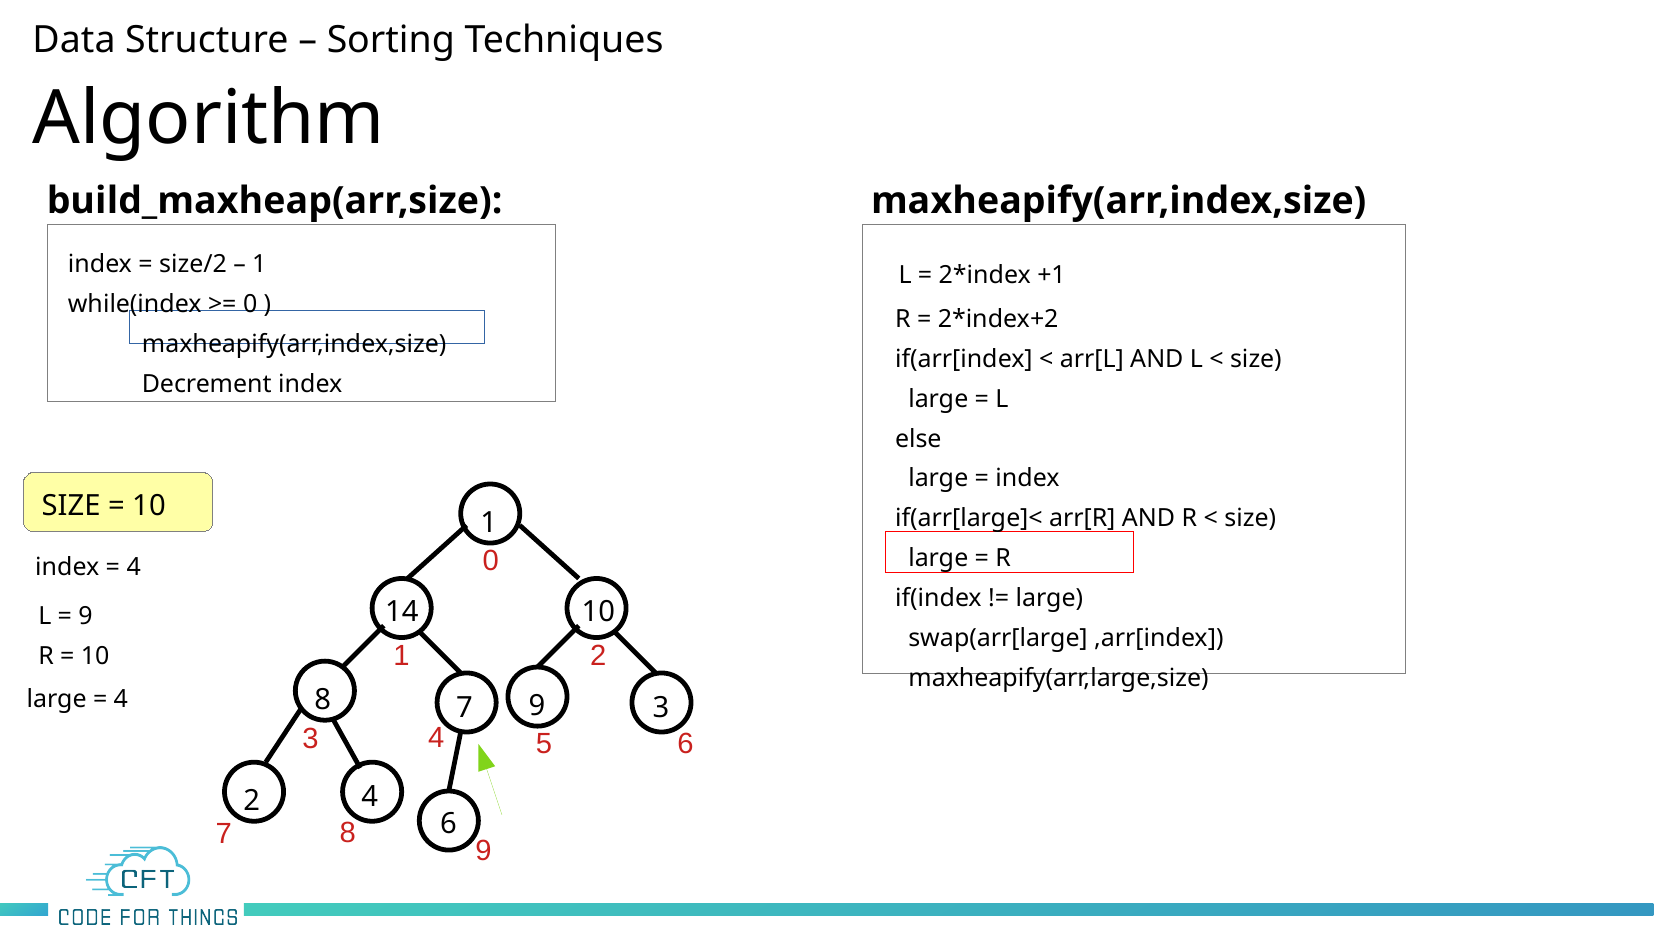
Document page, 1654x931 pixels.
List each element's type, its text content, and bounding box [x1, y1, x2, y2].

text_box 0 [467, 536, 514, 585]
text_box [468, 483, 512, 493]
text_box build_maxheap(arr,size): [32, 165, 650, 225]
text_box [395, 773, 402, 811]
title Data Structure – Sorting Techniques Algorithm [32, 12, 1184, 166]
text_box SIZE = 10 [26, 476, 207, 526]
text_box [515, 667, 560, 677]
text_box [437, 687, 441, 713]
text_box [387, 578, 416, 582]
text_box 1 [378, 631, 425, 680]
text_box [646, 728, 662, 733]
text_box 3 [287, 714, 293, 724]
text_box 9 [460, 826, 507, 875]
text_box index = 4 [0, 541, 186, 590]
text_box index = size/2 – 1 while(index >= 0 ) maxheapify(arr,index,size) Decrement index [53, 238, 508, 402]
text_box 7 [441, 678, 490, 728]
text_box R = 10 [0, 630, 189, 680]
text_box L = 9 [0, 590, 189, 630]
text_box 4 [413, 713, 460, 762]
text_box [490, 684, 497, 721]
text_box 10 [566, 582, 634, 632]
text_box 7 [200, 809, 247, 857]
text_box 8 [324, 808, 371, 857]
text_box 1 [458, 493, 525, 544]
text_box [862, 224, 1406, 674]
text_box [450, 672, 484, 678]
text_box [460, 728, 482, 733]
text_box [362, 762, 390, 768]
text_box maxheapify(arr,index,size) [856, 166, 1571, 225]
text_box [419, 803, 425, 838]
text_box [302, 661, 347, 671]
text_box 6 [662, 719, 709, 768]
text_box [507, 680, 513, 714]
text_box [342, 778, 346, 806]
text_box 6 [425, 795, 474, 845]
text_box 4 [346, 768, 395, 818]
text_box L = 2*index +1 R = 2*index+2 if(arr[index] < arr[L] AND L < size) large = L else large = index if(arr[large]< arr[R] AND R < size) large = R if(index != large) swap(arr[large] ,arr[index]) maxheapify(arr,large,size) [874, 236, 1371, 647]
text_box [645, 672, 678, 678]
text_box [562, 680, 568, 714]
text_box 3 [637, 678, 686, 728]
text_box 2 [228, 772, 277, 822]
text_box 8 [299, 671, 348, 721]
text_box [686, 686, 692, 719]
text_box 9 [513, 677, 562, 727]
text_box [631, 686, 637, 719]
text_box [432, 845, 466, 851]
text_box 3 [287, 714, 334, 763]
picture [59, 846, 237, 925]
text_box [224, 777, 228, 806]
text_box [47, 224, 556, 402]
text_box [295, 676, 299, 705]
text_box [371, 818, 386, 822]
text_box large = 4 [0, 673, 178, 723]
text_box [23, 472, 213, 532]
text_box 2 [575, 631, 622, 680]
text_box [277, 773, 284, 811]
text_box [433, 791, 464, 795]
text_box [232, 762, 276, 772]
text_box [348, 672, 355, 710]
text_box 14 [370, 582, 438, 632]
text_box [474, 805, 479, 837]
text_box [582, 578, 611, 582]
text_box 5 [521, 719, 567, 768]
